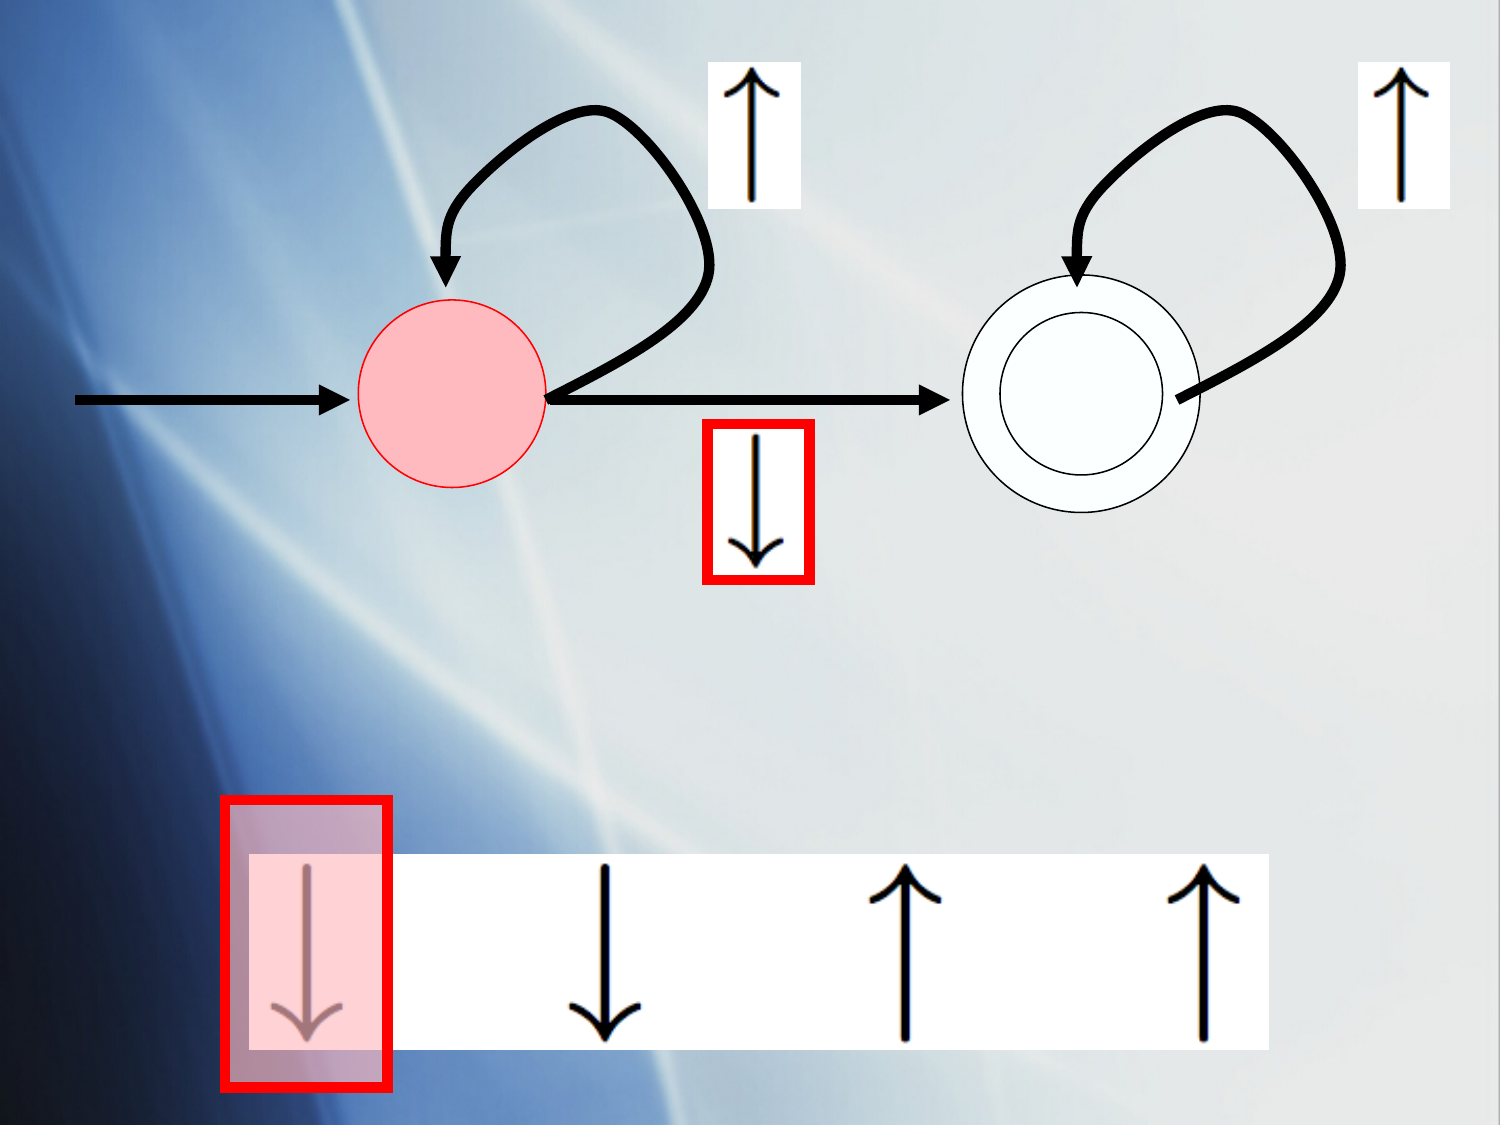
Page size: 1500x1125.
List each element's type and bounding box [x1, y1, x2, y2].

text_box [358, 299, 546, 488]
text_box [962, 275, 1201, 513]
text_box [225, 800, 388, 1088]
picture [0, 0, 1500, 1125]
